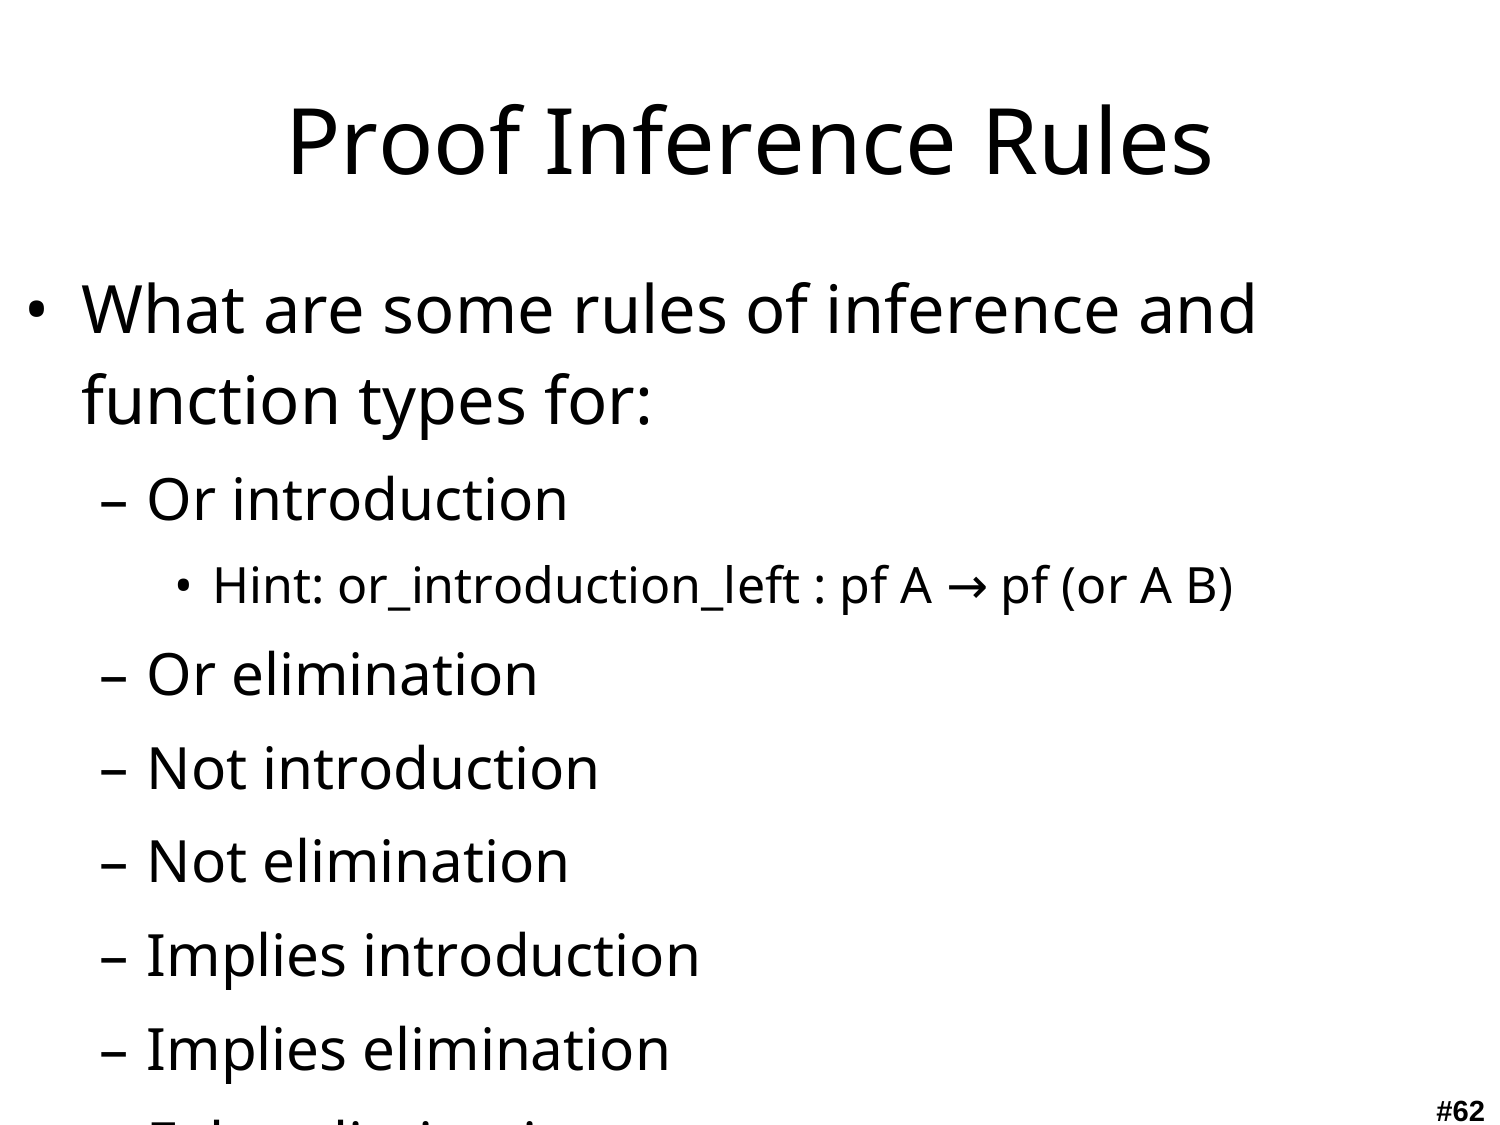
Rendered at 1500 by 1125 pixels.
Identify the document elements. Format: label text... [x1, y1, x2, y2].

title Proof Inference Rules [24, 45, 1476, 233]
list What are some rules of inference and function types for: Or introduction Hint: or_introduction_left : pf A → pf (or A B) Or elimination Not introduction Not elimination Implies introduction Implies elimination False elimination [24, 262, 1476, 1104]
